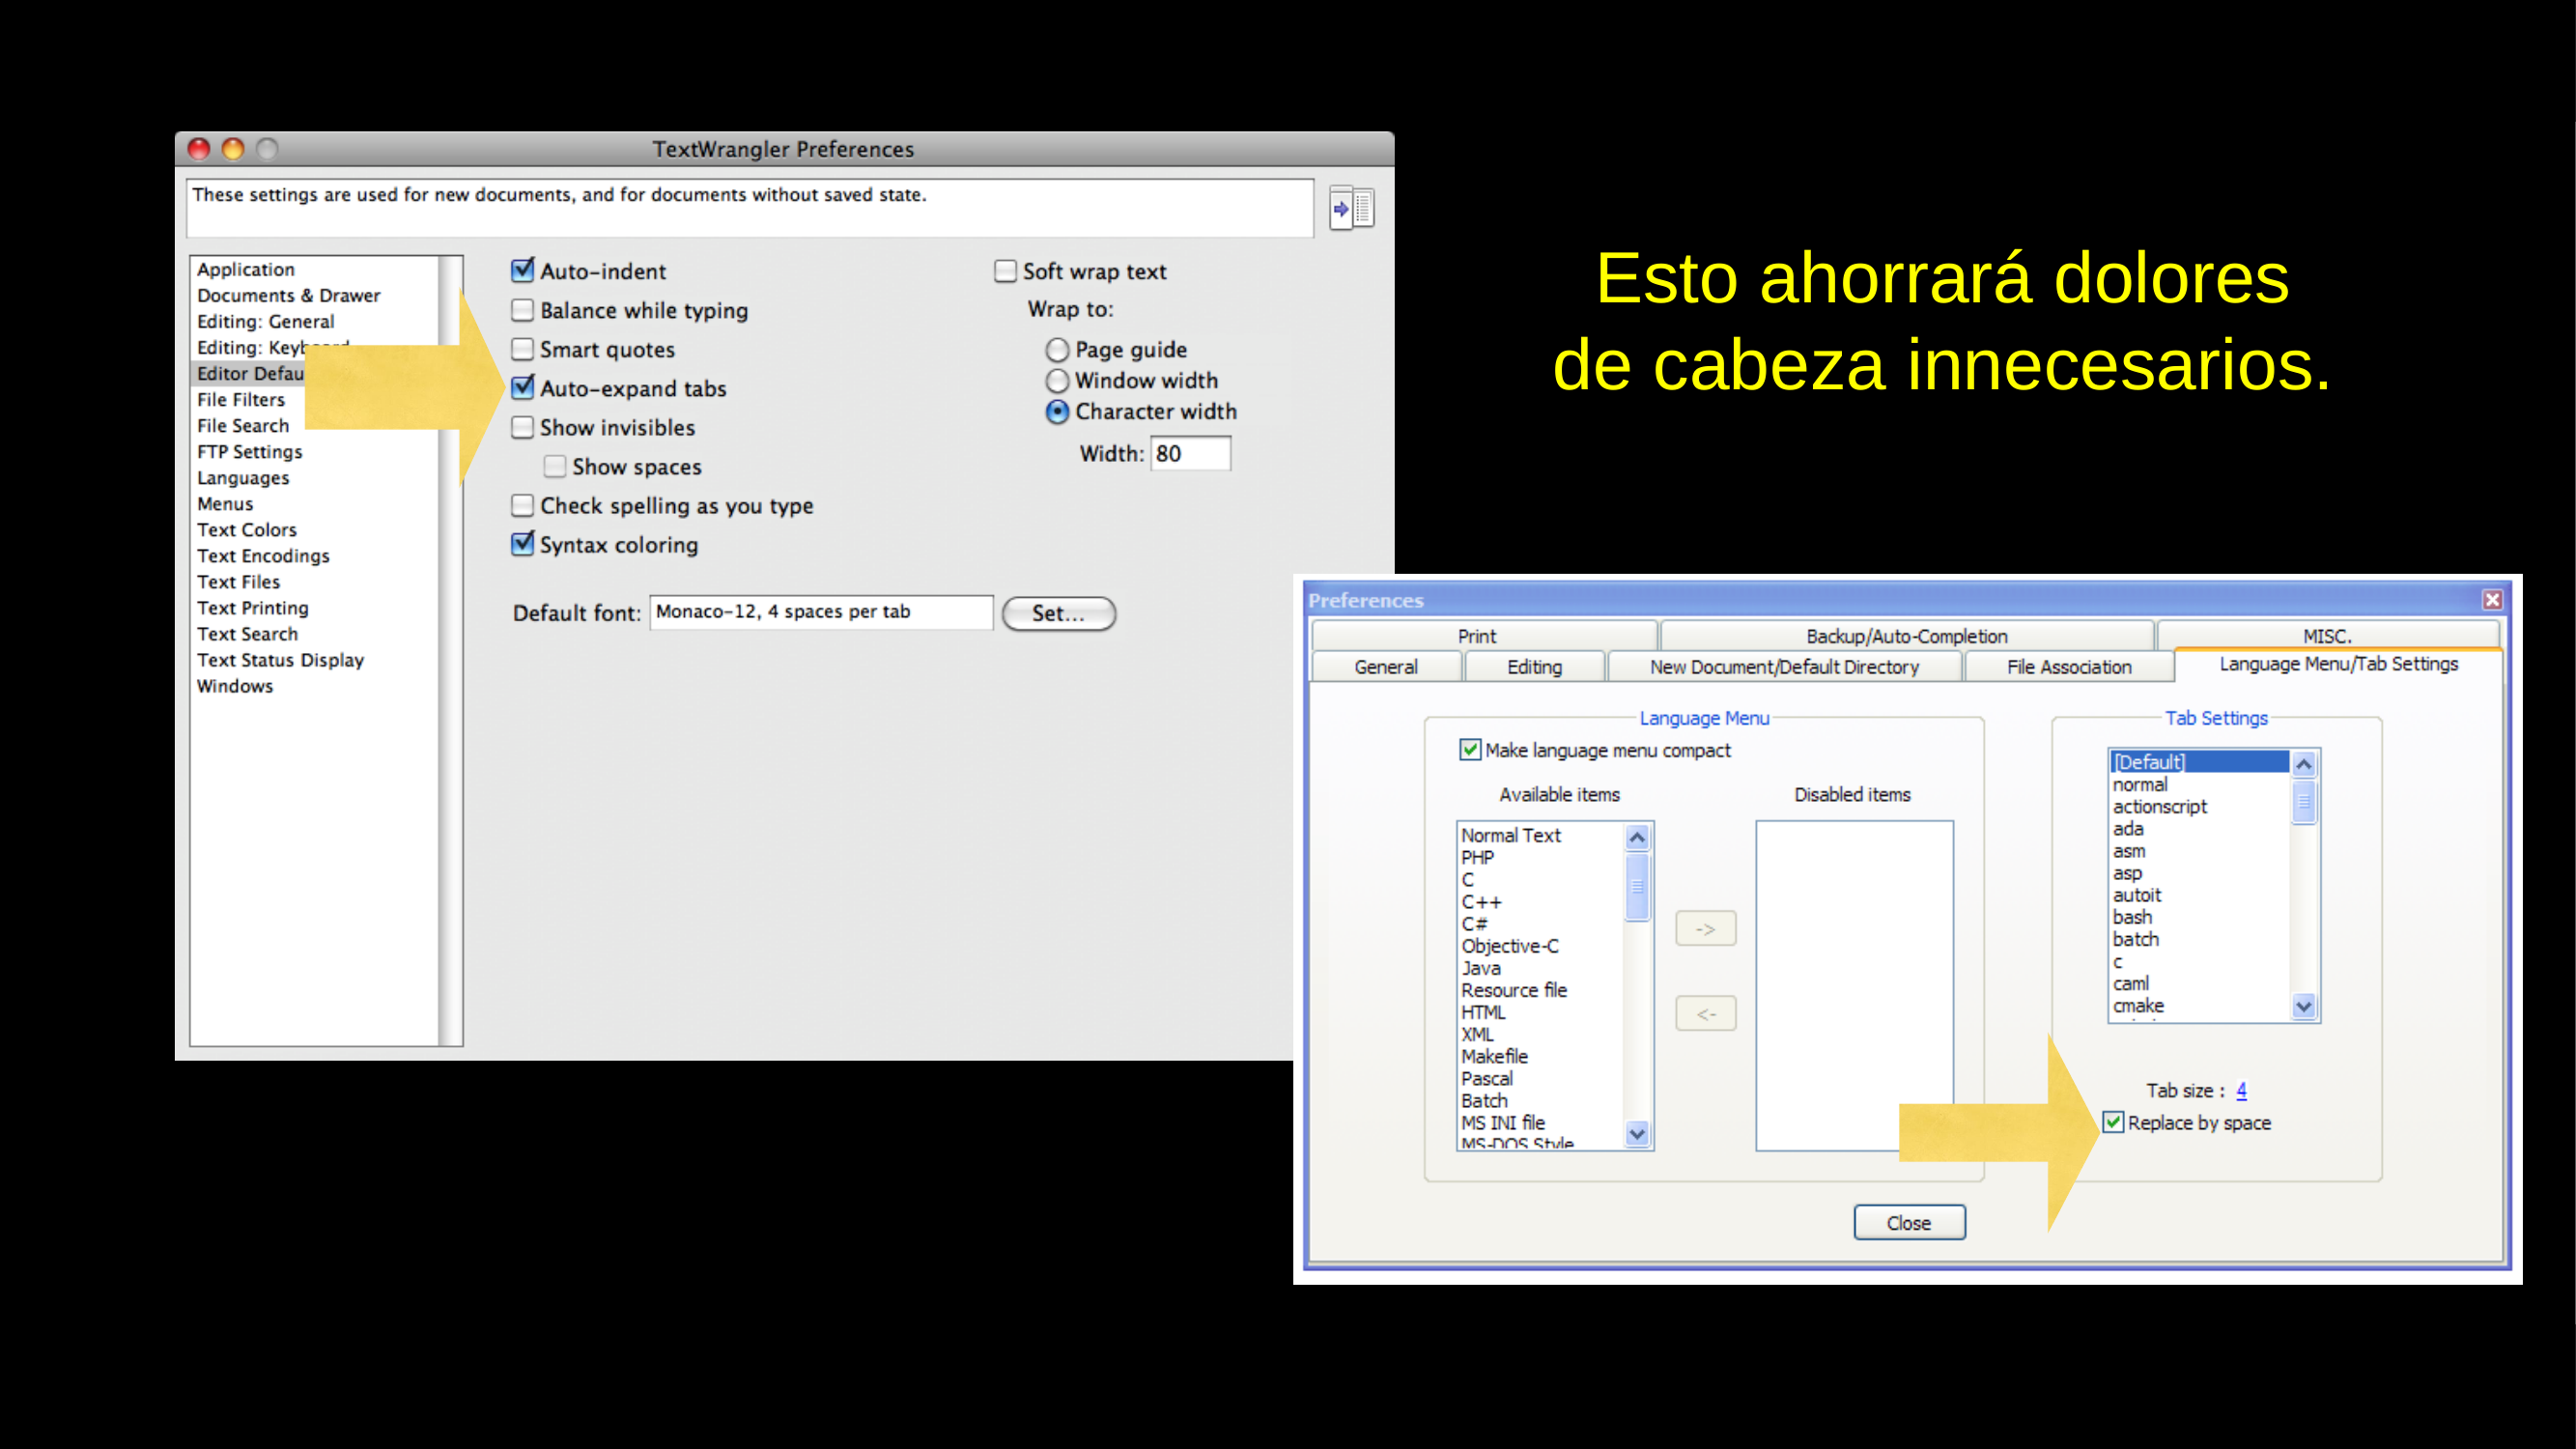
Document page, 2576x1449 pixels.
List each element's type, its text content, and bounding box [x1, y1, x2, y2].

text_box [304, 286, 506, 489]
picture [175, 131, 2523, 1285]
text_box [1899, 1032, 2101, 1234]
text_box Esto ahorrará dolores de cabeza innecesarios. [1545, 185, 2341, 450]
